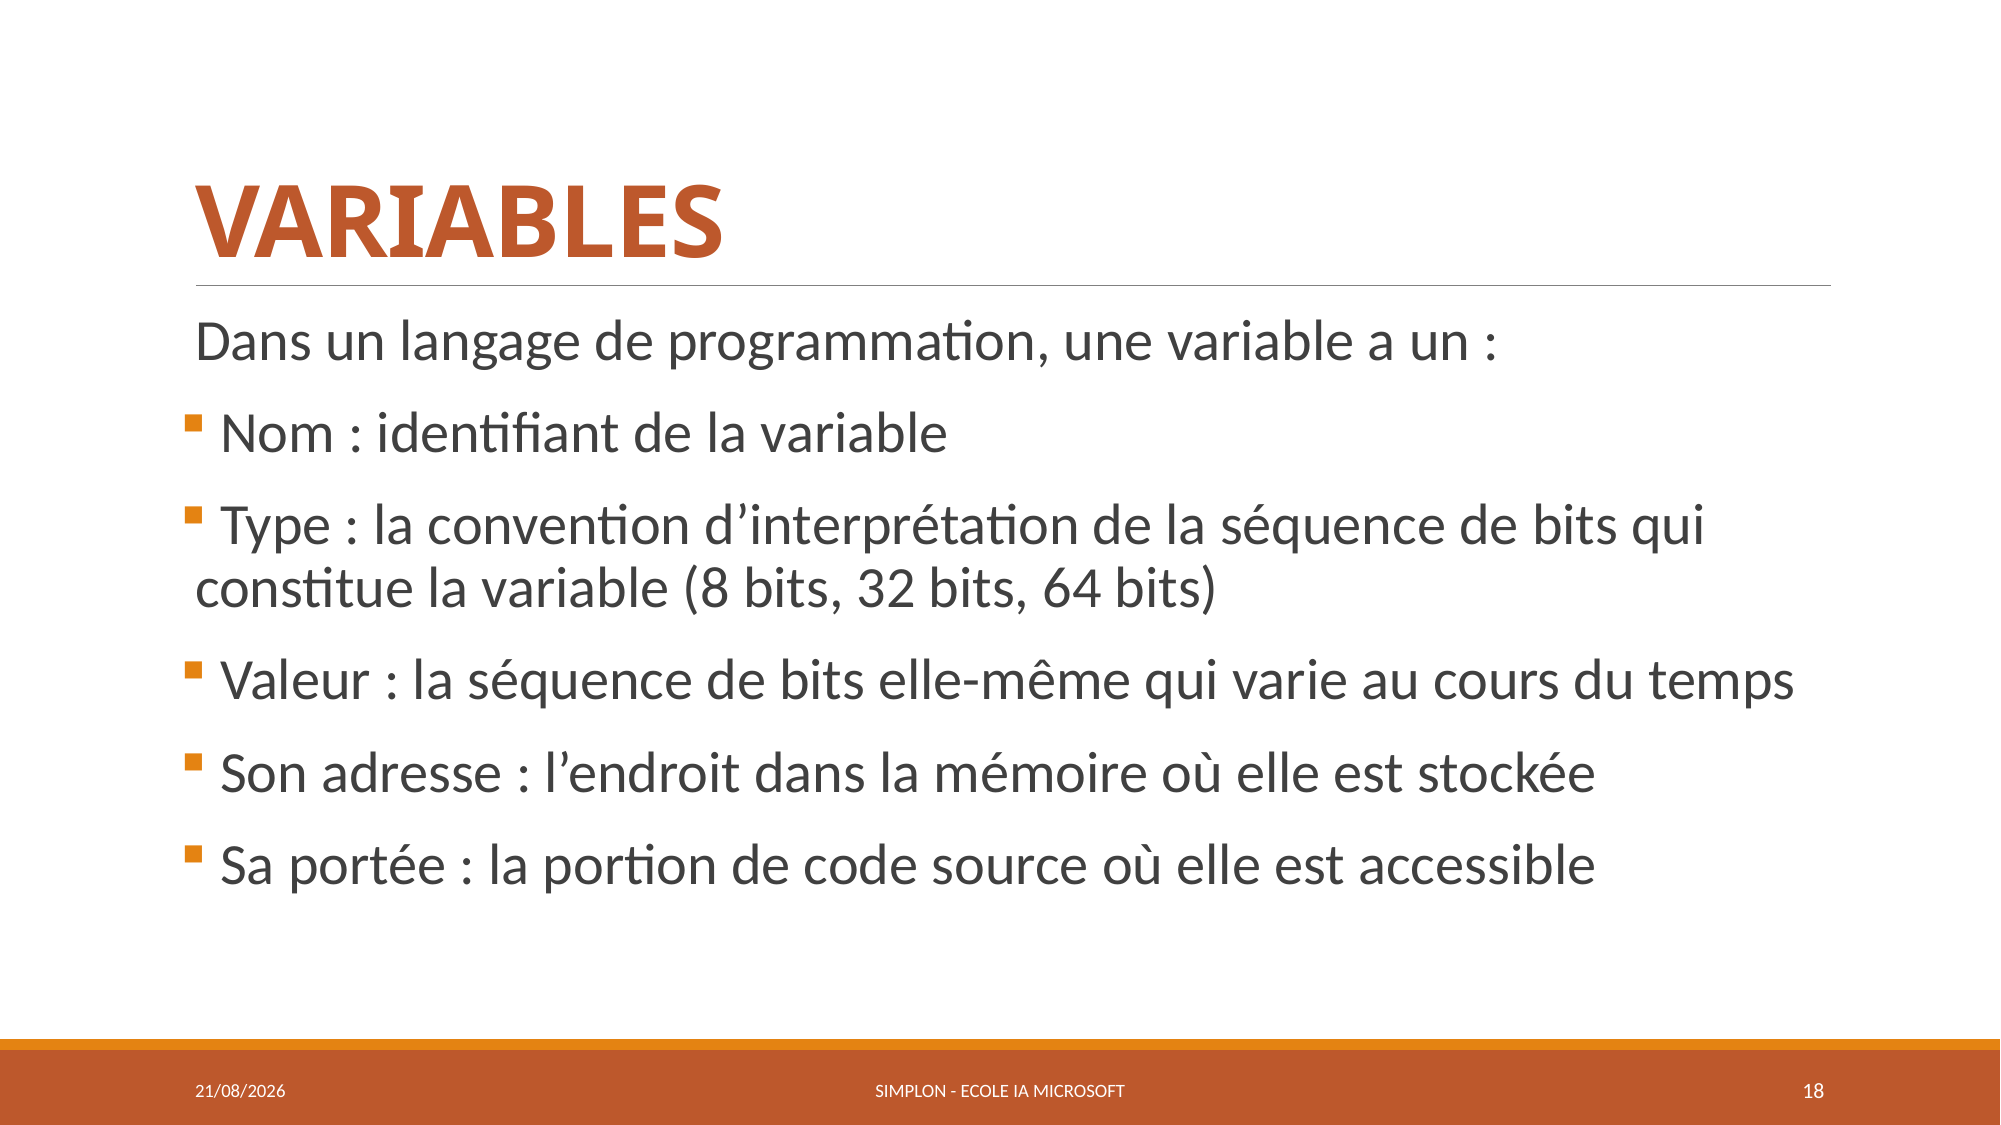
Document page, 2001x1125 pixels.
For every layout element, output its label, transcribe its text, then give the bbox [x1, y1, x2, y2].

footer Simplon - Ecole IA Microsoft [604, 1059, 1396, 1120]
slide_number 16/01/2020 [180, 1059, 586, 1120]
list Dans un langage de programmation, une variable a un : Nom : identifiant de la variable Type : la convention d’interprétation de la séquence de bits qui constitue la variable (8 bits, 32 bits, 64 bits) Valeur : la séquence de bits elle-même qui varie au cours du temps Son adresse : l’endroit dans la mémoire où elle est stockée Sa portée : la portion de code source où elle est accessible [180, 302, 1830, 976]
slide_number <numéro> [1624, 1059, 1840, 1120]
title VARIABLES [180, 47, 1830, 285]
